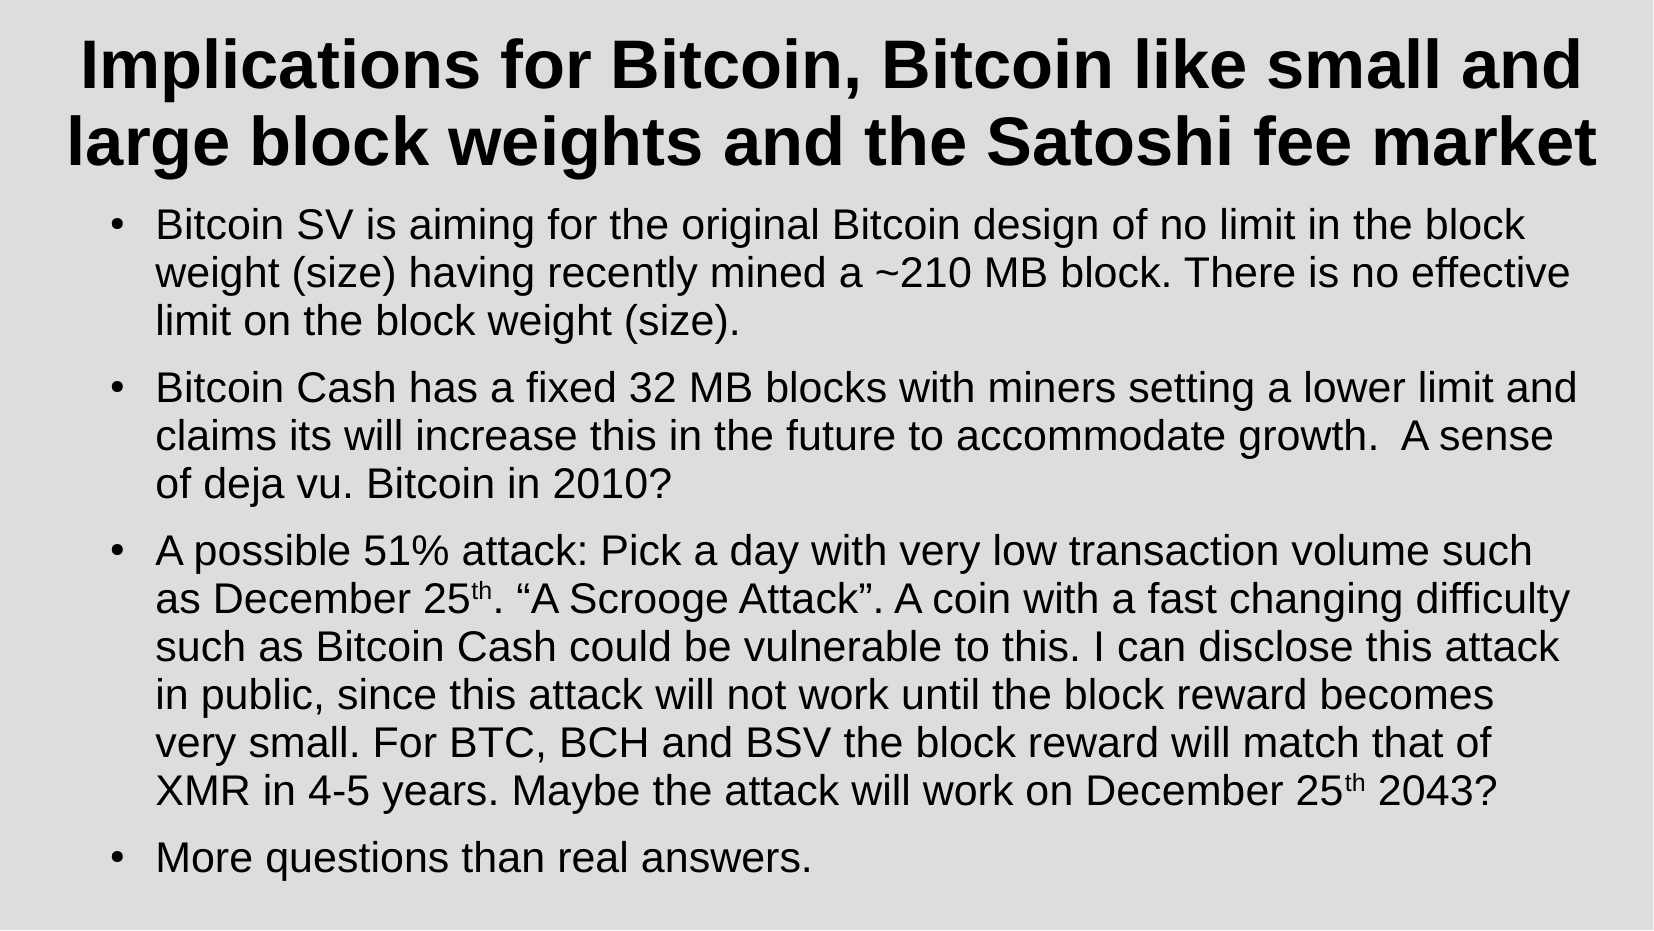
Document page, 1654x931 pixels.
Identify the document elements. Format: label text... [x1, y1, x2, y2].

list Bitcoin SV is aiming for the original Bitcoin design of no limit in the block weight (size) having recently mined a ~210 MB block. There is no effective limit on the block weight (size). Bitcoin Cash has a fixed 32 MB blocks with miners setting a lower limit and claims its will increase this in the future to accommodate growth. A sense of deja vu. Bitcoin in 2010? A possible 51% attack: Pick a day with very low transaction volume such as December 25th. “A Scrooge Attack”. A coin with a fast changing difficulty such as Bitcoin Cash could be vulnerable to this. I can disclose this attack in public, since this attack will not work until the block reward becomes very small. For BTC, BCH and BSV the block reward will match that of XMR in 4-5 years. Maybe the attack will work on December 25th 2043? More questions than real answers. [94, 200, 1583, 898]
title Implications for Bitcoin, Bitcoin like small and large block weights and the Satoshi fee market [0, 11, 1630, 195]
